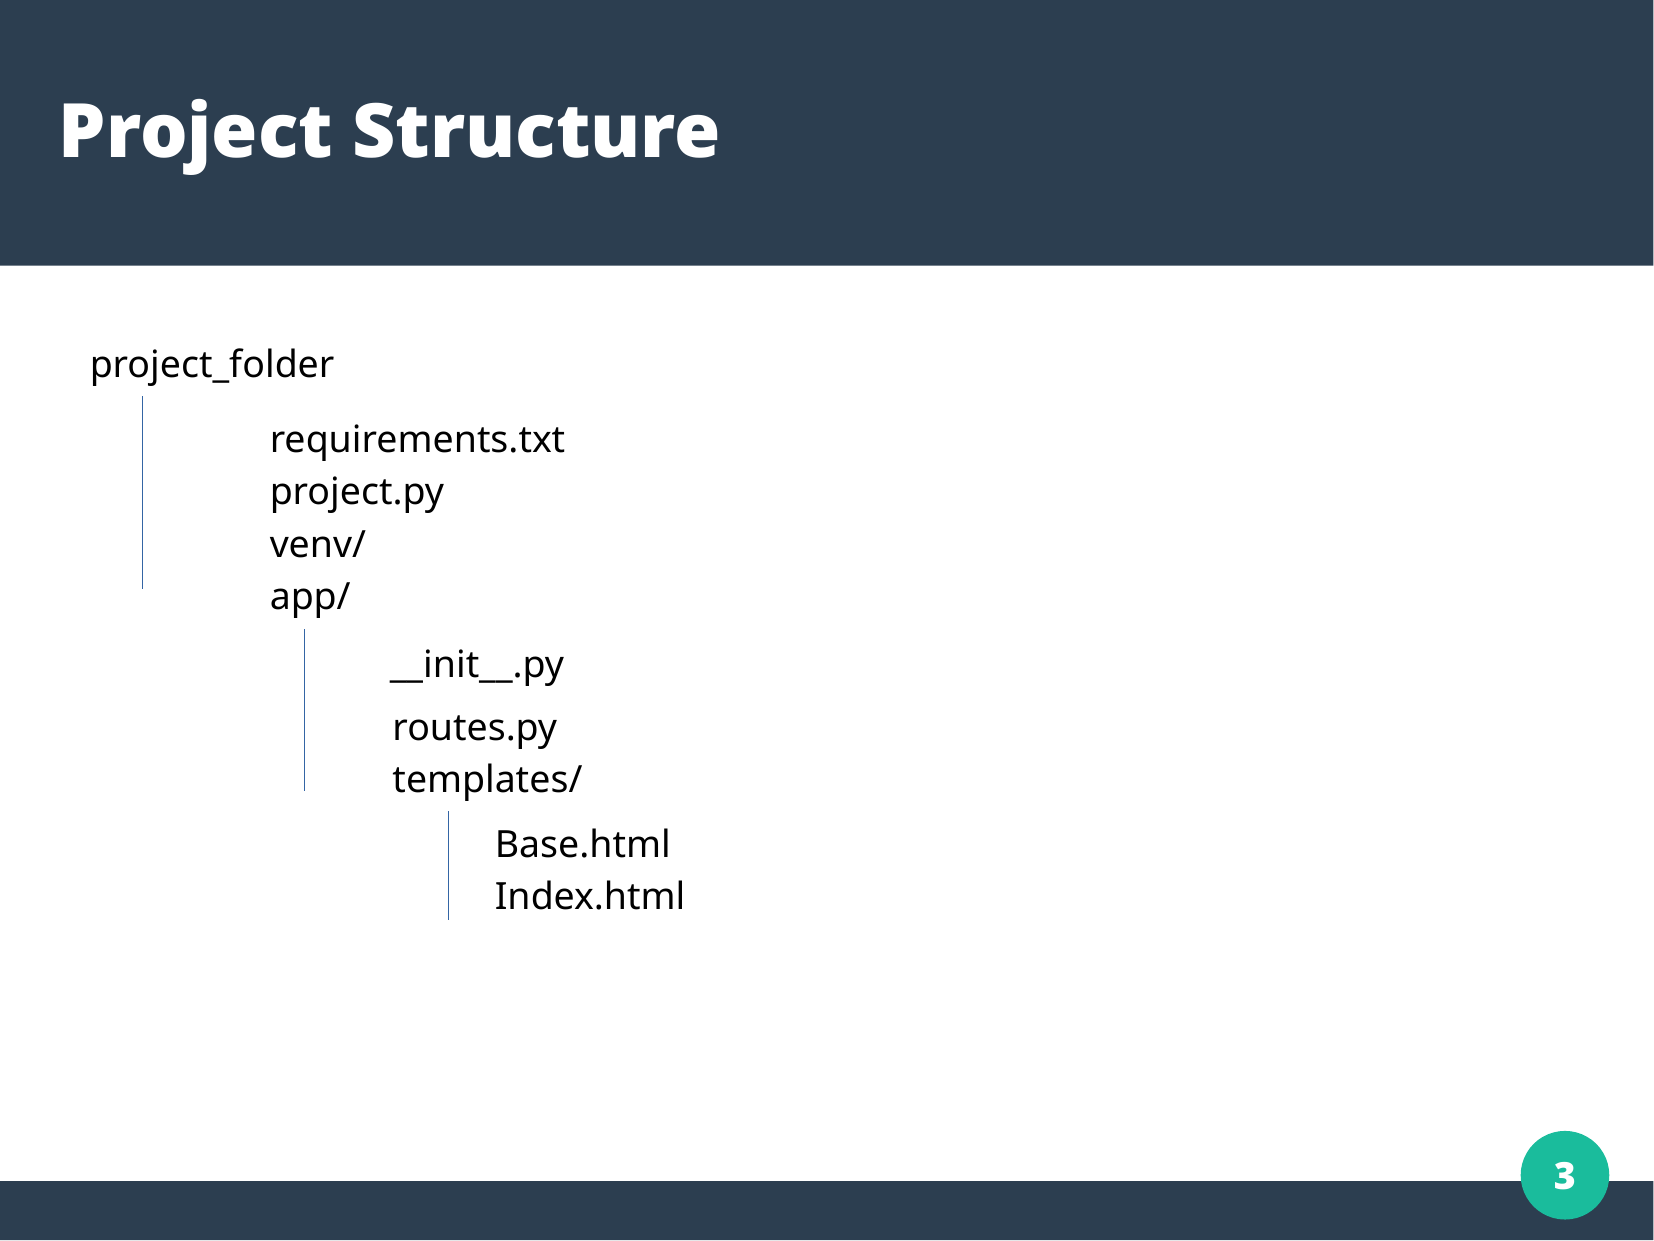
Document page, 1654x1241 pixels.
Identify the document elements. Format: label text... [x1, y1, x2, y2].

text_box Base.html [480, 810, 766, 863]
text_box routes.py [377, 692, 588, 745]
text_box __init__.py [375, 630, 601, 683]
text_box requirements.txt [255, 405, 721, 458]
text_box venv/ [255, 509, 586, 563]
text_box project_folder [75, 330, 526, 383]
text_box app/ [255, 562, 466, 616]
text_box templates/ [377, 745, 691, 798]
title Project Structure [59, 49, 1595, 207]
text_box Index.html [480, 862, 706, 915]
text_box project.py [255, 457, 646, 510]
